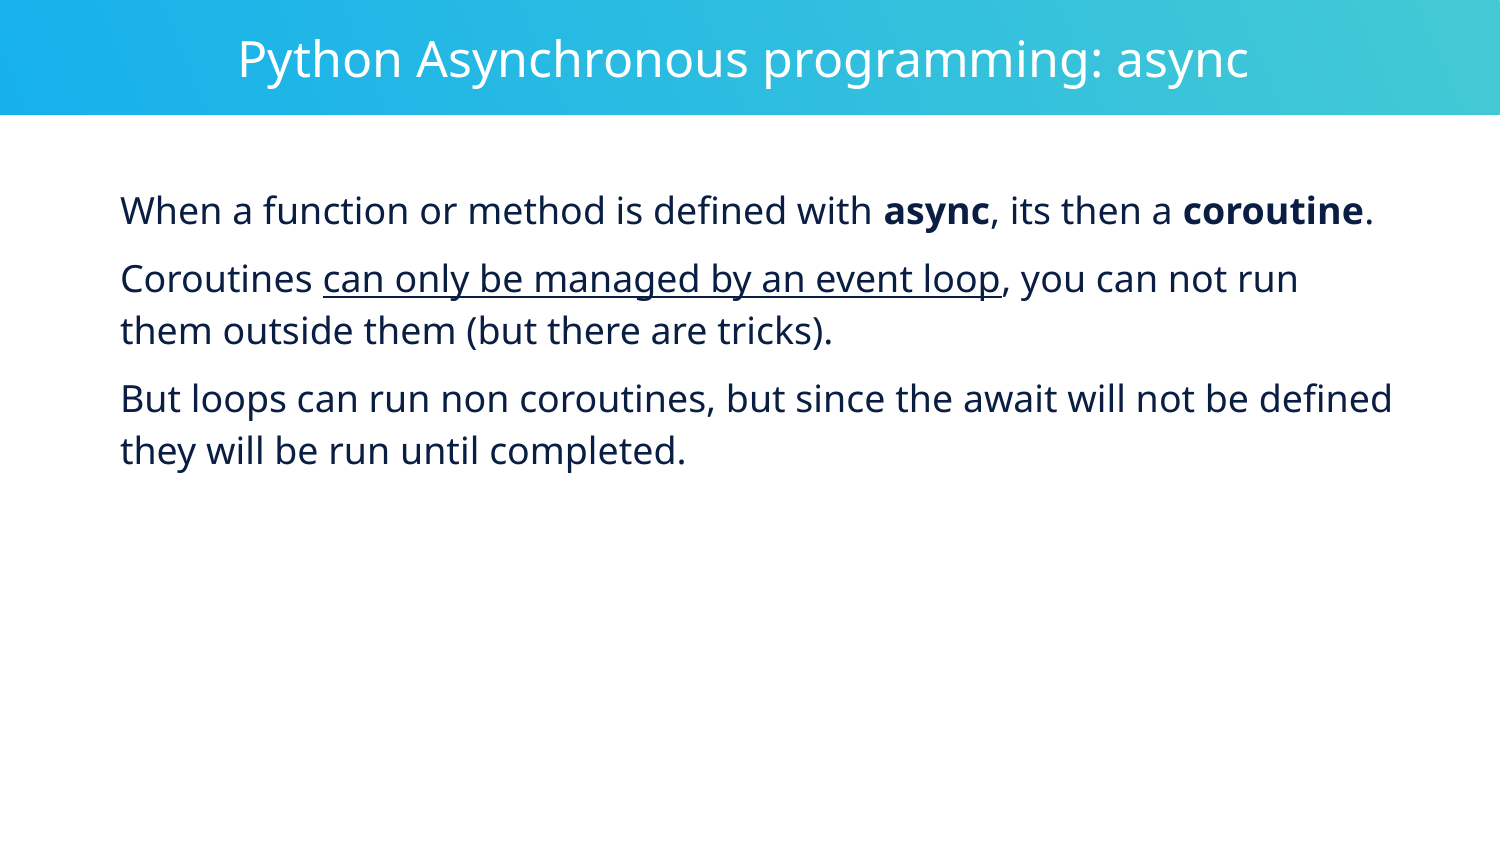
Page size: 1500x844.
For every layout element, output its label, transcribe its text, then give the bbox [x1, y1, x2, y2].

text_box When a function or method is defined with async, its then a coroutine. Coroutines can only be managed by an event loop, you can not run them outside them (but there are tricks). But loops can run non coroutines, but since the await will not be defined they will be run until completed. [105, 165, 1411, 781]
text_box Python Asynchronous programming: async [0, 0, 1500, 115]
